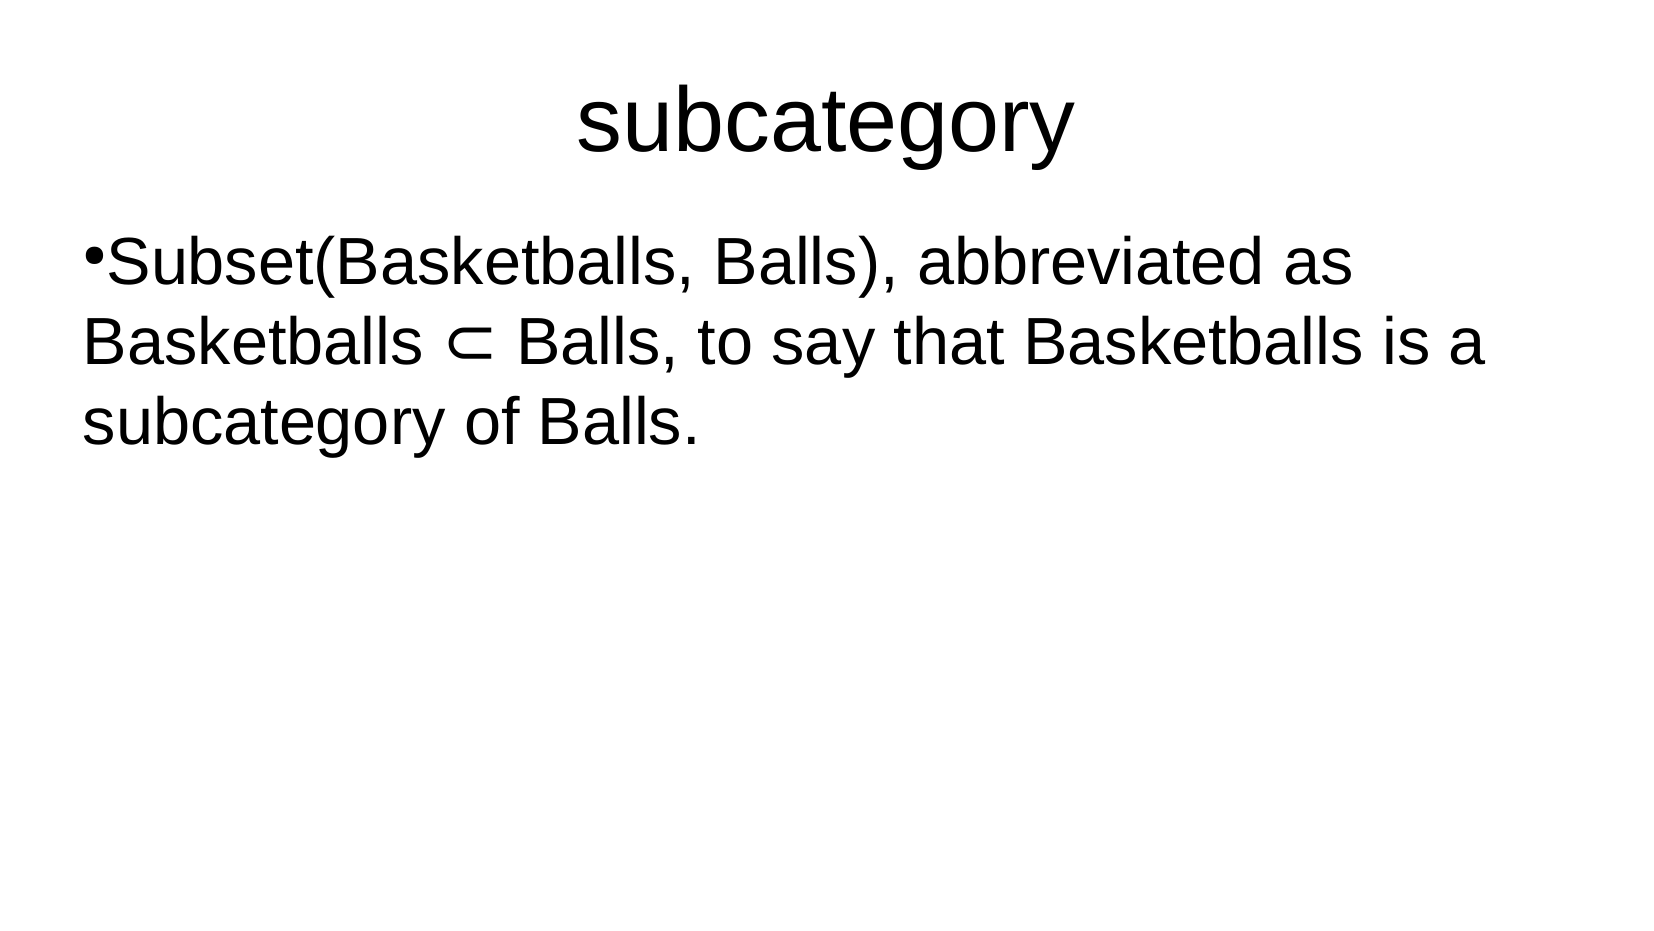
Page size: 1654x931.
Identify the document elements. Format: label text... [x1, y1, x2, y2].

list Subset(Basketballs, Balls), abbreviated as Basketballs ⊂ Balls, to say that Basketballs is a subcategory of Balls. [82, 217, 1571, 758]
title subcategory [82, 37, 1571, 193]
